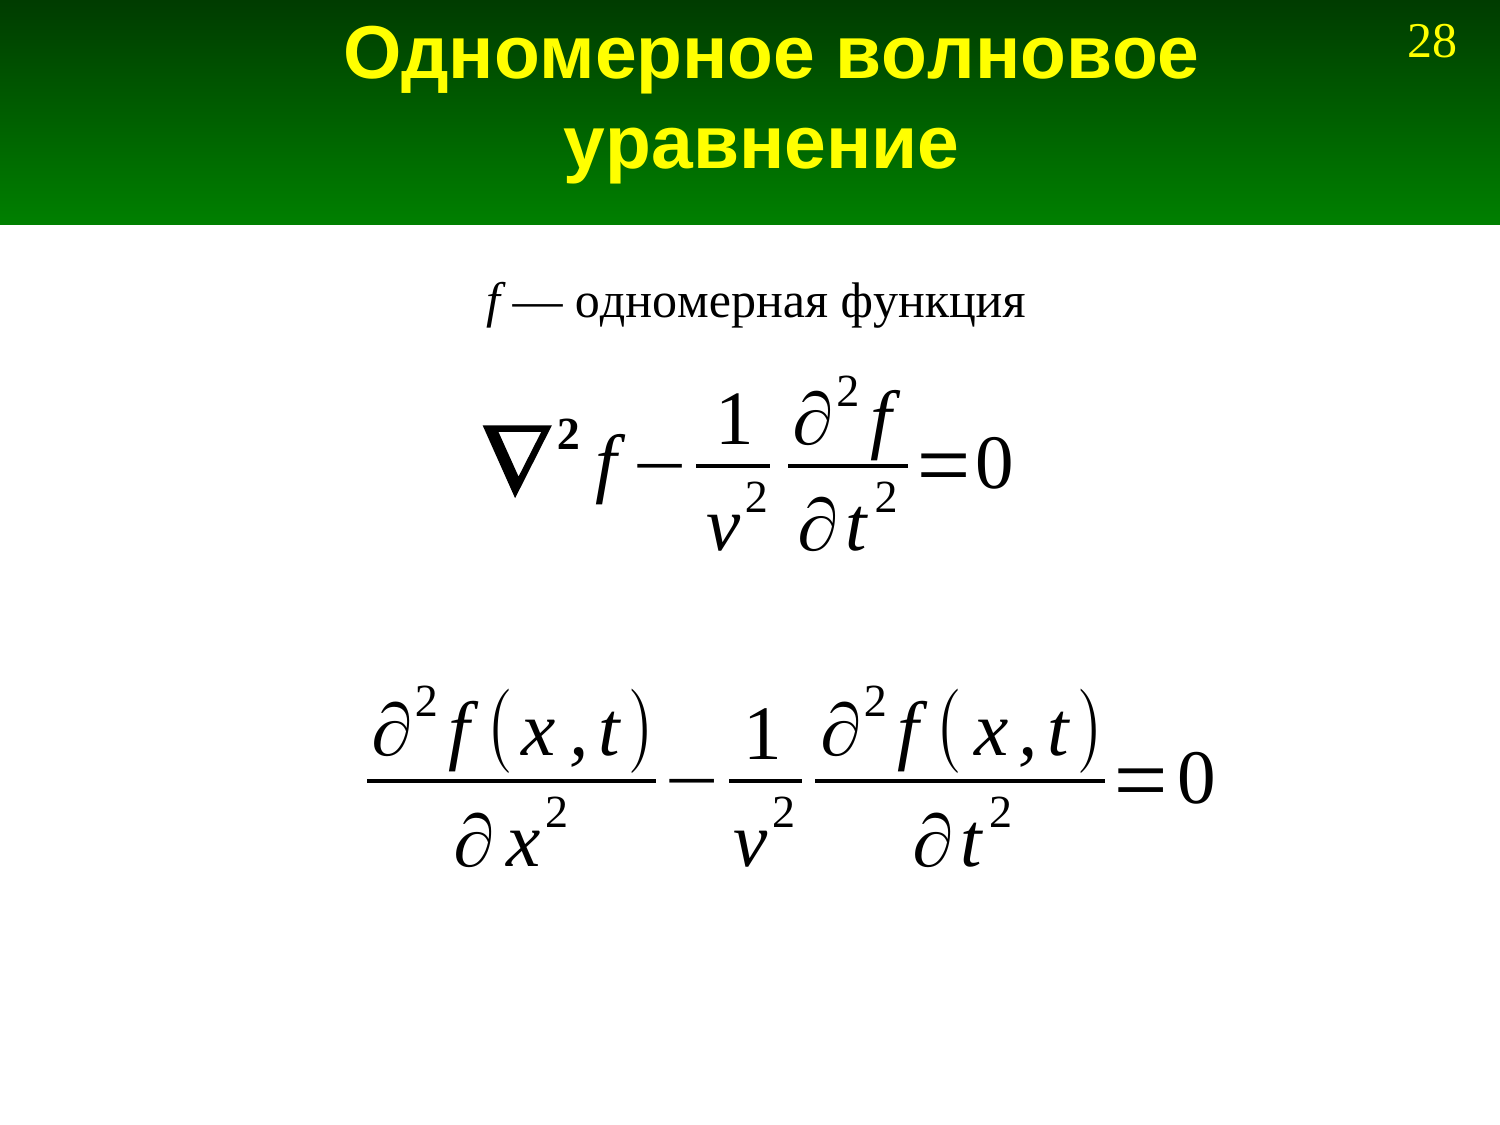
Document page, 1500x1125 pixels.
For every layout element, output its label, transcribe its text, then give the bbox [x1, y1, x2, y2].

text_box f — одномерная функция [471, 259, 1041, 335]
chart [342, 673, 1236, 883]
title Одномерное волновое уравнение [123, 0, 1399, 192]
chart [460, 363, 1036, 567]
